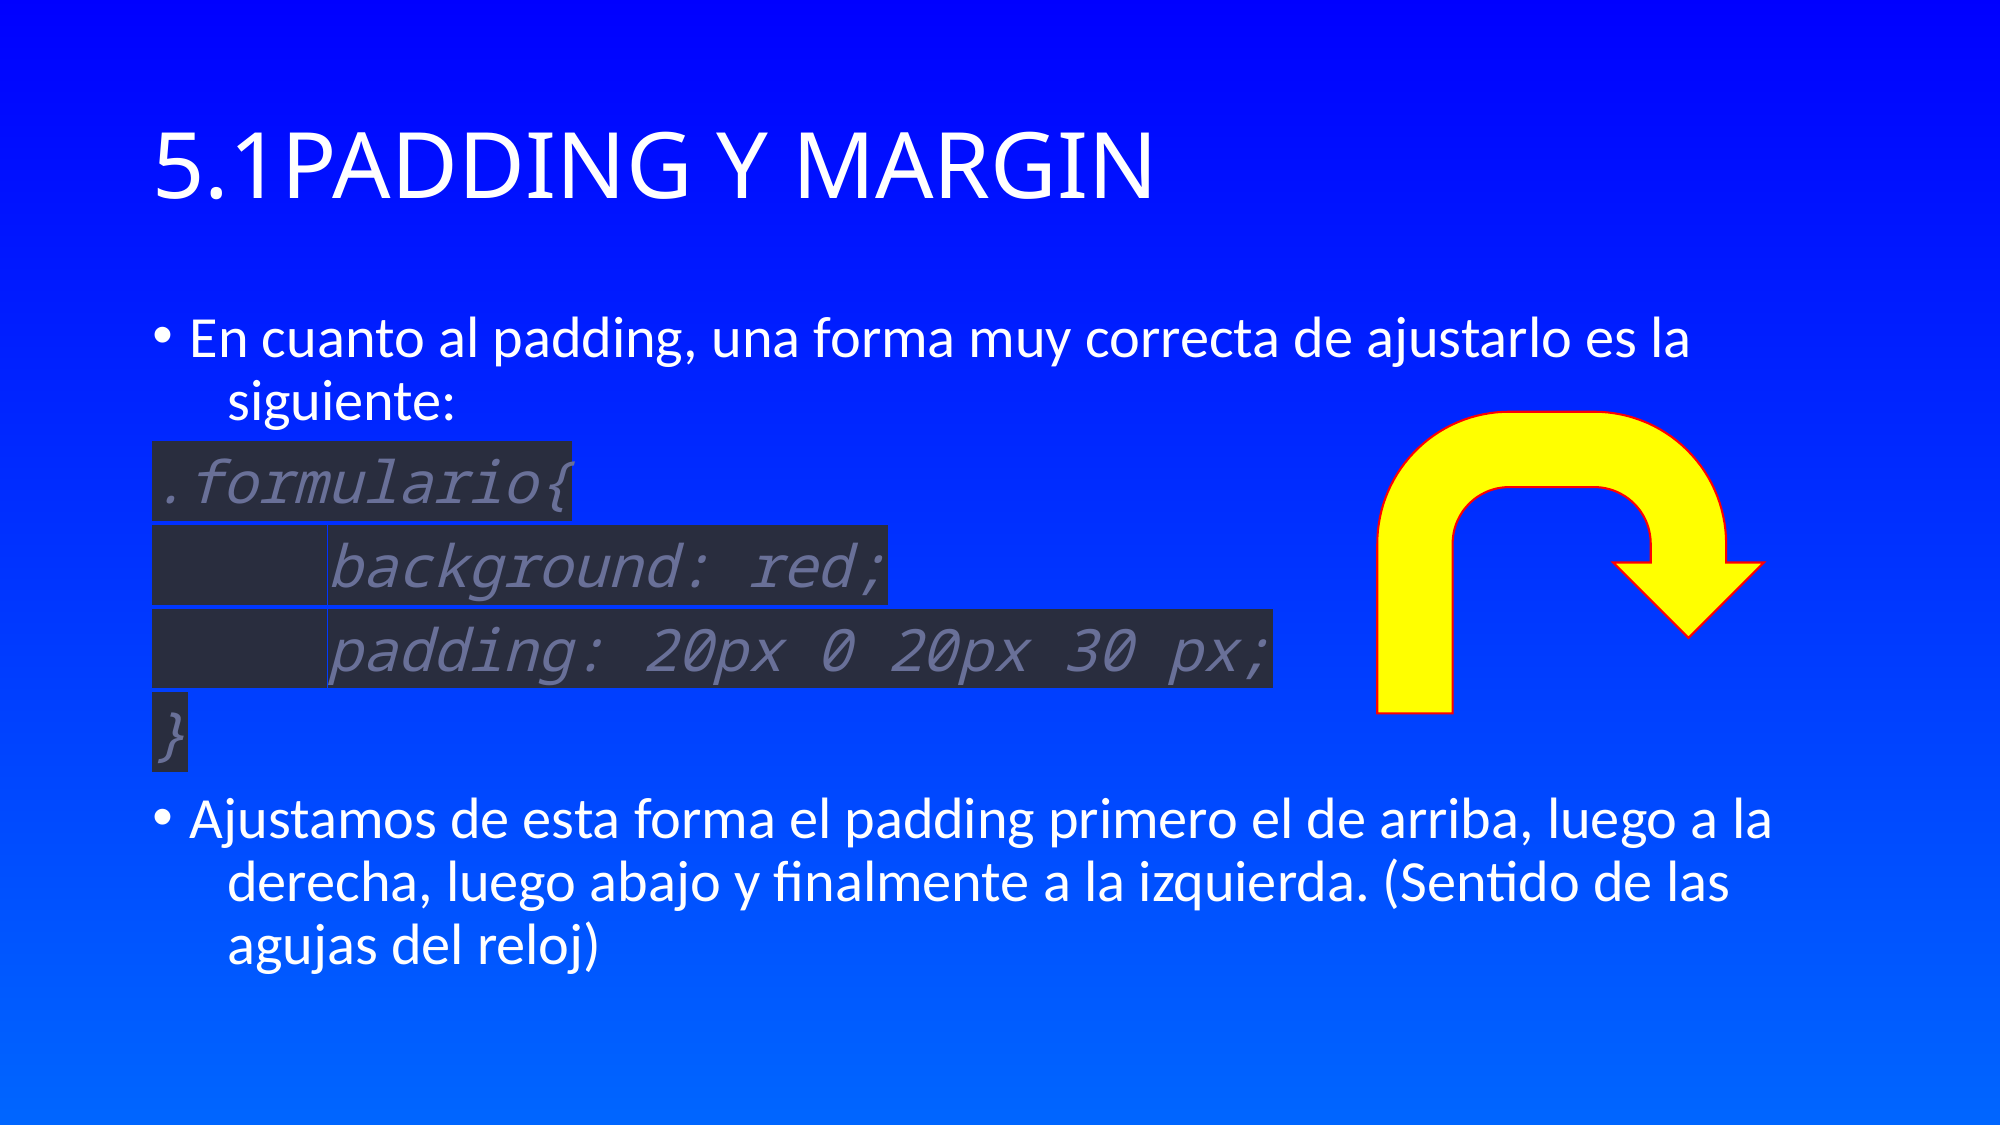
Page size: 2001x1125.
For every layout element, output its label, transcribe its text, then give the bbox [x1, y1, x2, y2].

title 5.1PADDING Y MARGIN [137, 59, 1863, 278]
text_box [1377, 411, 1764, 714]
list En cuanto al padding, una forma muy correcta de ajustarlo es la siguiente: .formulario{ background: red; padding: 20px 0 20px 30 px; } Ajustamos de esta forma el padding primero el de arriba, luego a la derecha, luego abajo y finalmente a la izquierda. (Sentido de las agujas del reloj) [137, 299, 1863, 1014]
